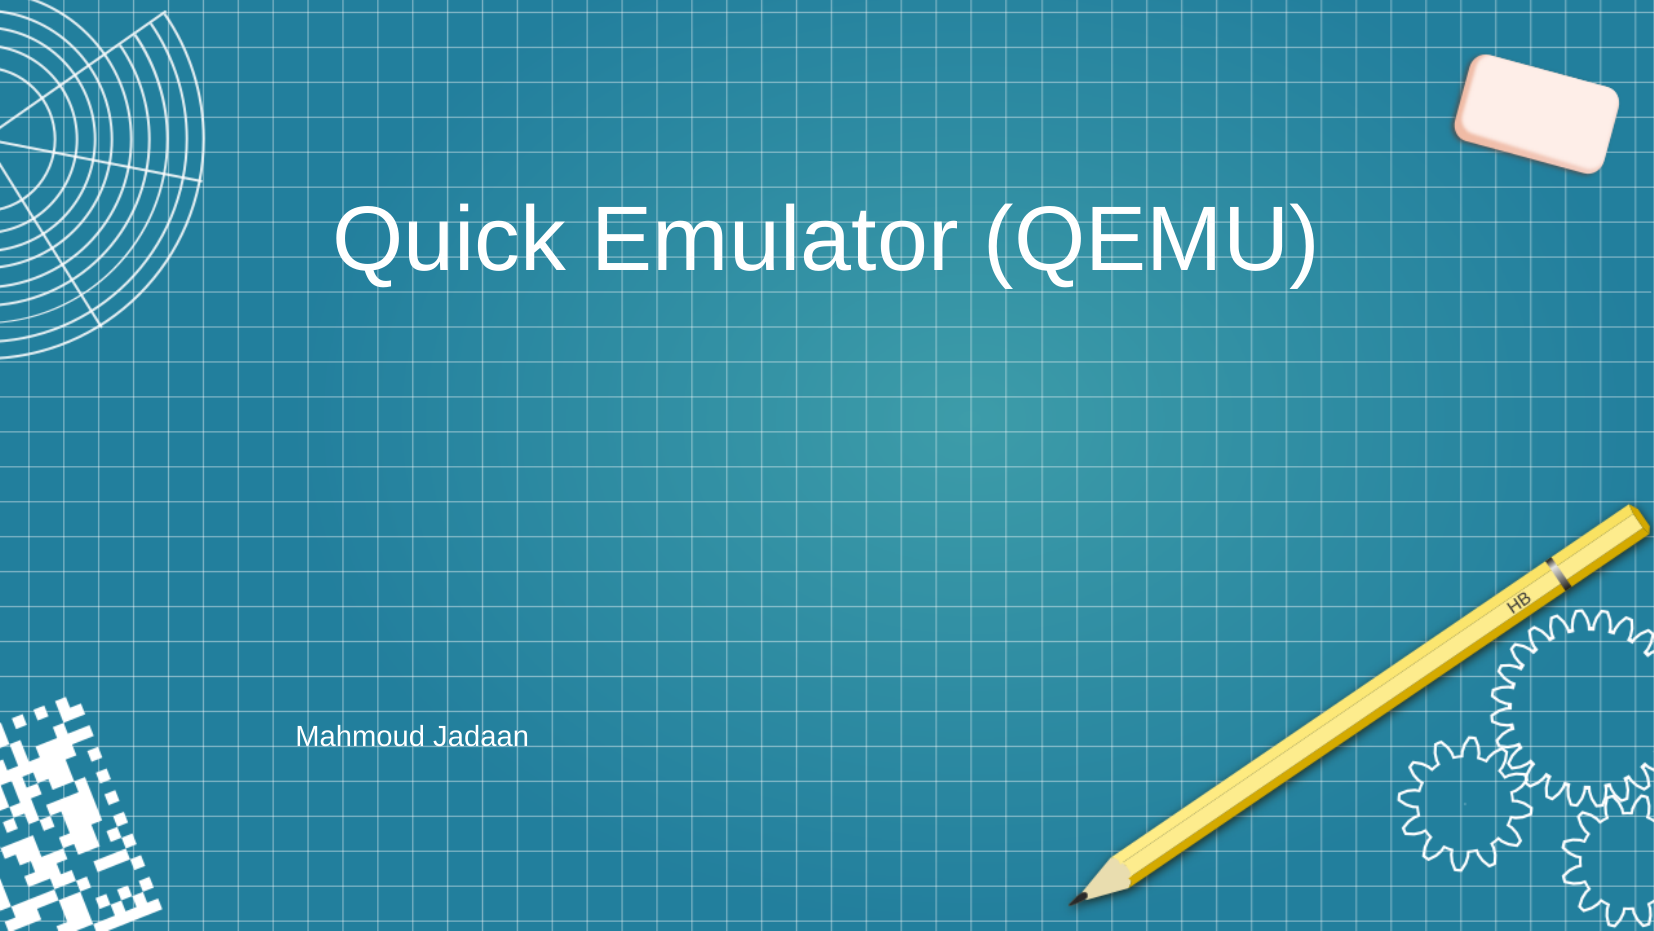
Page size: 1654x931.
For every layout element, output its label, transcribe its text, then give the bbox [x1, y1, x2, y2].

title Quick Emulator (QEMU) [82, 132, 1571, 346]
picture [0, 0, 1654, 931]
text_box Mahmoud Jadaan [262, 712, 563, 761]
